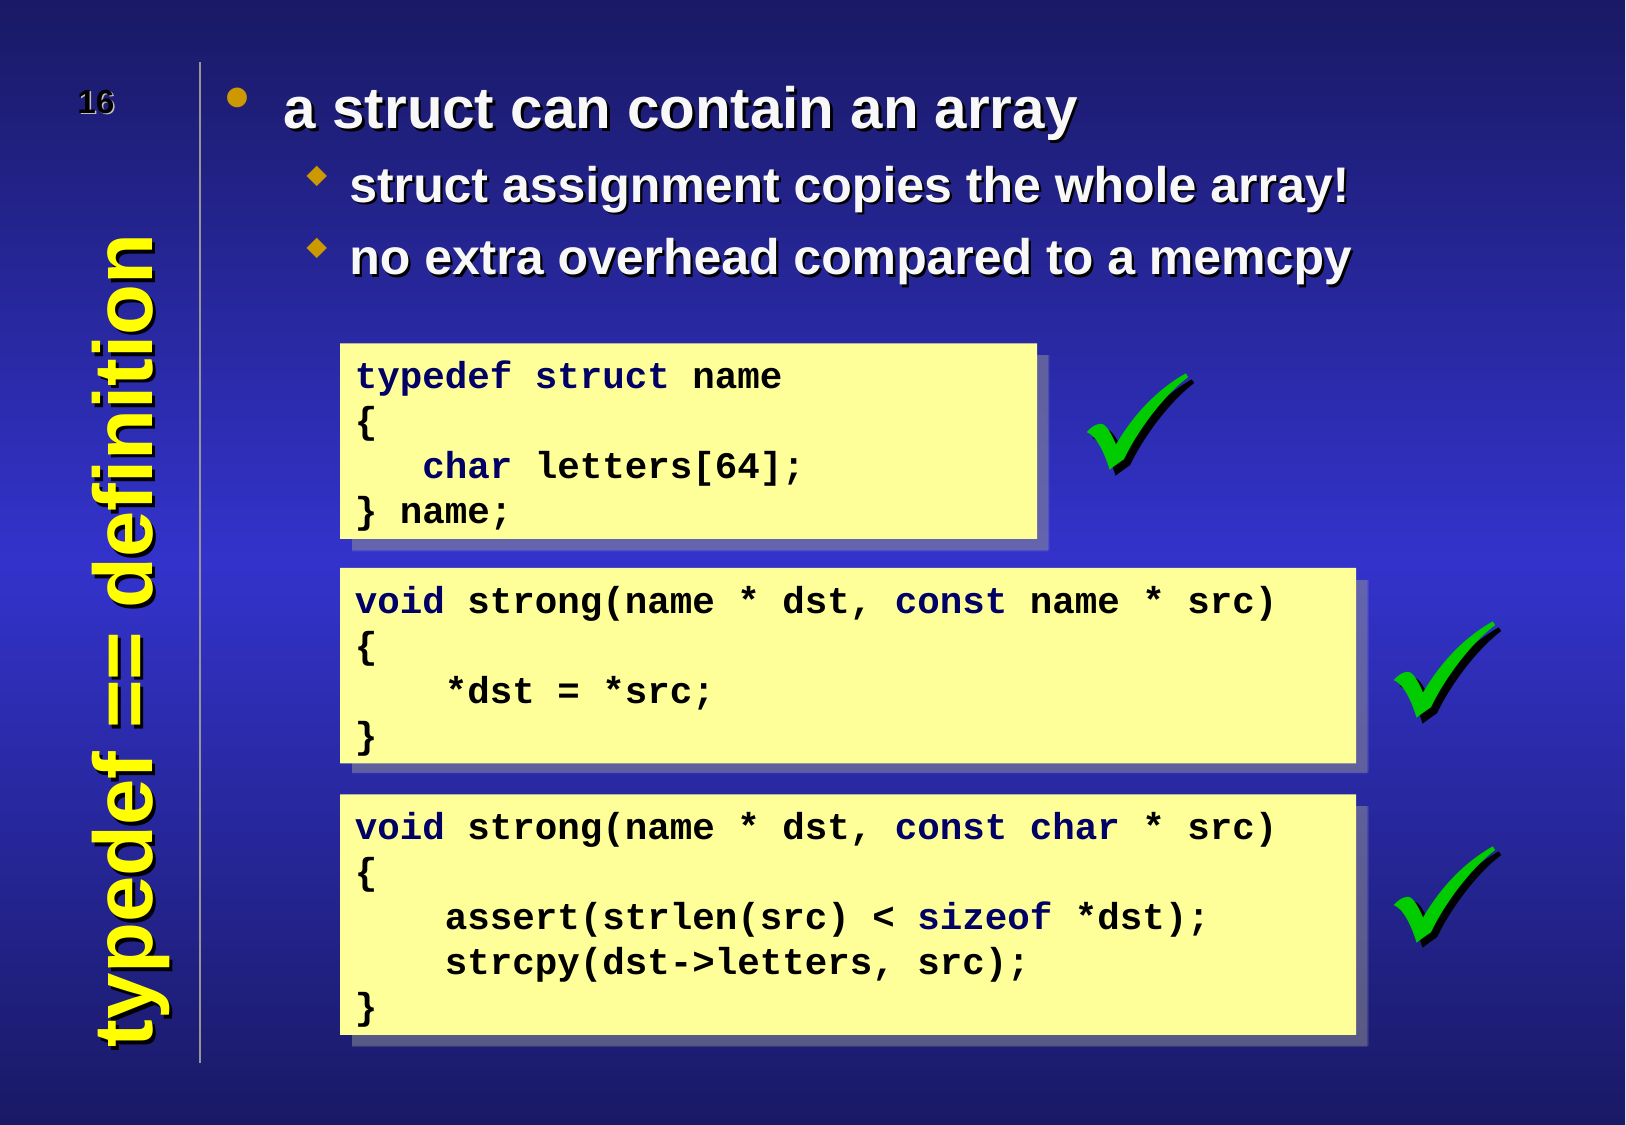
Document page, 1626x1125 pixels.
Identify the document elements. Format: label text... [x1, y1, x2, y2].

text_box  [1367, 580, 1557, 775]
text_box typedef struct name { char letters[64]; } name; [340, 343, 1038, 539]
title typedef == definition [50, 187, 188, 1063]
text_box  [1367, 804, 1557, 1000]
text_box void strong(name * dst, const name * src) { *dst = *src; } [340, 567, 1357, 764]
text_box  [1060, 332, 1250, 528]
text_box void strong(name * dst, const char * src) { assert(strlen(src) < sizeof *dst); strcpy(dst->letters, src); } [340, 794, 1357, 1035]
list a struct can contain an array struct assignment copies the whole array! no extra overhead compared to a memcpy [212, 62, 1550, 1063]
